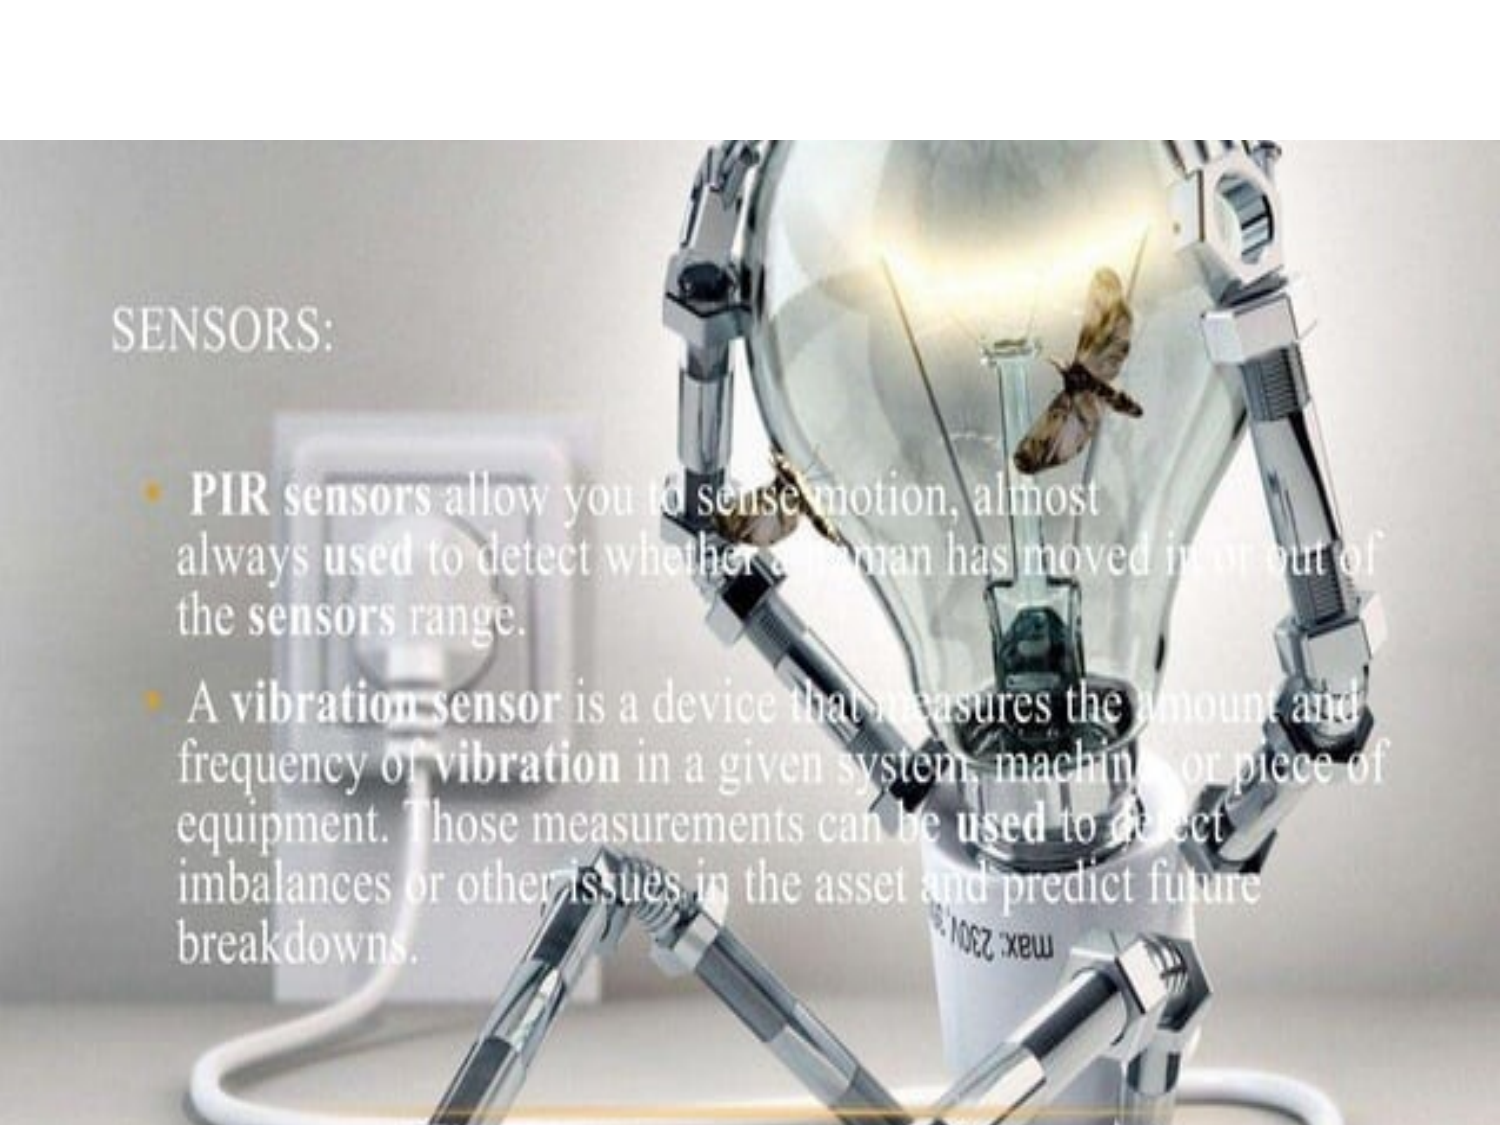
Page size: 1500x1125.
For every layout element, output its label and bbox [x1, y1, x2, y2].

picture [0, 140, 1500, 1125]
